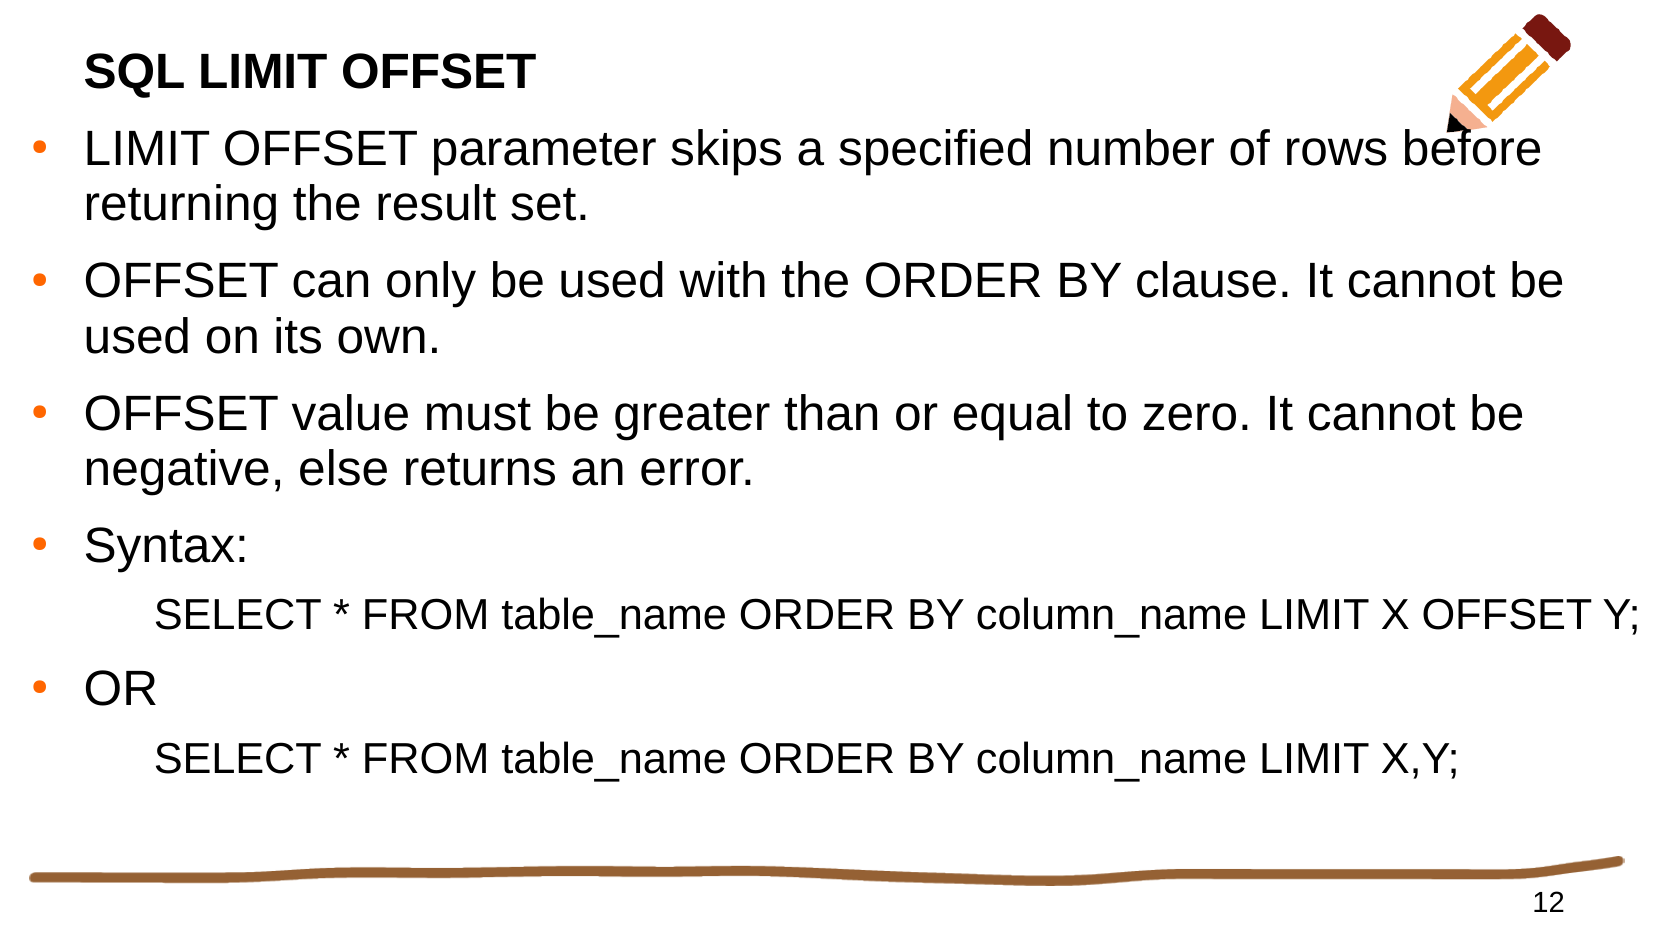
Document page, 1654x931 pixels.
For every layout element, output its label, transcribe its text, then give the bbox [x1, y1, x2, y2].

picture [1446, 14, 1571, 43]
list SQL LIMIT OFFSET LIMIT OFFSET parameter skips a specified number of rows before returning the result set. OFFSET can only be used with the ORDER BY clause. It cannot be used on its own. OFFSET value must be greater than or equal to zero. It cannot be negative, else returns an error. Syntax: SELECT * FROM table_name ORDER BY column_name LIMIT X OFFSET Y; OR SELECT * FROM table_name ORDER BY column_name LIMIT X,Y; [13, 43, 1654, 826]
picture [29, 856, 1625, 886]
